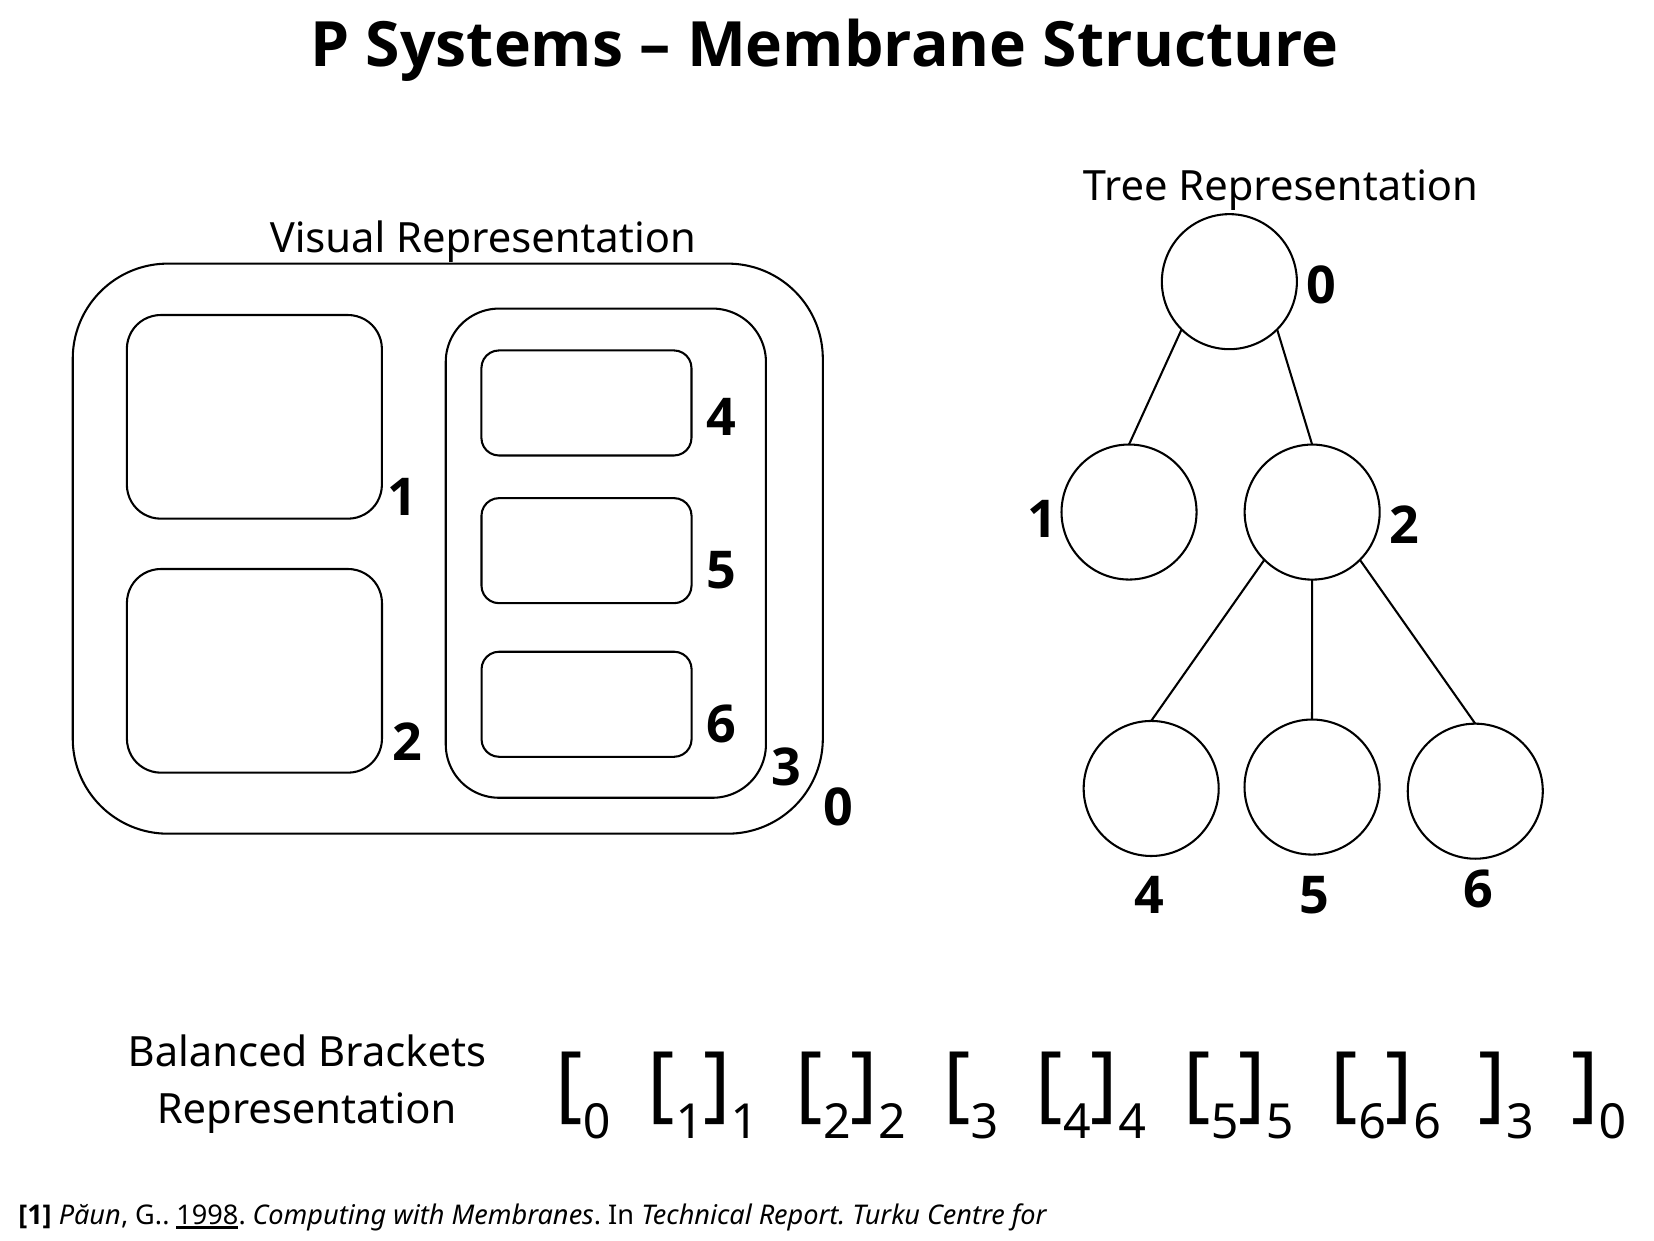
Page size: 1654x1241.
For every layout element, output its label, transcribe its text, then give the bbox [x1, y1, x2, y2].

text_box 2 [377, 697, 437, 782]
text_box 3 [756, 722, 816, 807]
text_box 5 [1284, 850, 1344, 935]
text_box [0 [1]1 [2]2 [3 [4]4 [5]5 [6]6 ]3 ]0 [540, 1014, 1595, 1158]
text_box 1 [1012, 475, 1069, 559]
text_box 6 [691, 679, 751, 763]
title P Systems – Membrane Structure [0, 1, 1651, 84]
text_box 6 [1449, 844, 1508, 928]
text_box Visual Representation [255, 200, 692, 271]
text_box 5 [691, 525, 751, 610]
text_box Balanced Brackets Representation [112, 1014, 490, 1140]
text_box 0 [808, 762, 868, 846]
text_box 4 [1119, 850, 1176, 935]
text_box 1 [372, 452, 429, 537]
text_box 4 [691, 372, 751, 456]
text_box [1] Păun, G.. 1998. Computing with Membranes. In Technical Report. Turku Centre for Computer Science. [3, 1188, 1135, 1241]
text_box 0 [1291, 240, 1351, 325]
text_box Tree Representation [1068, 148, 1473, 219]
text_box 2 [1374, 480, 1431, 565]
